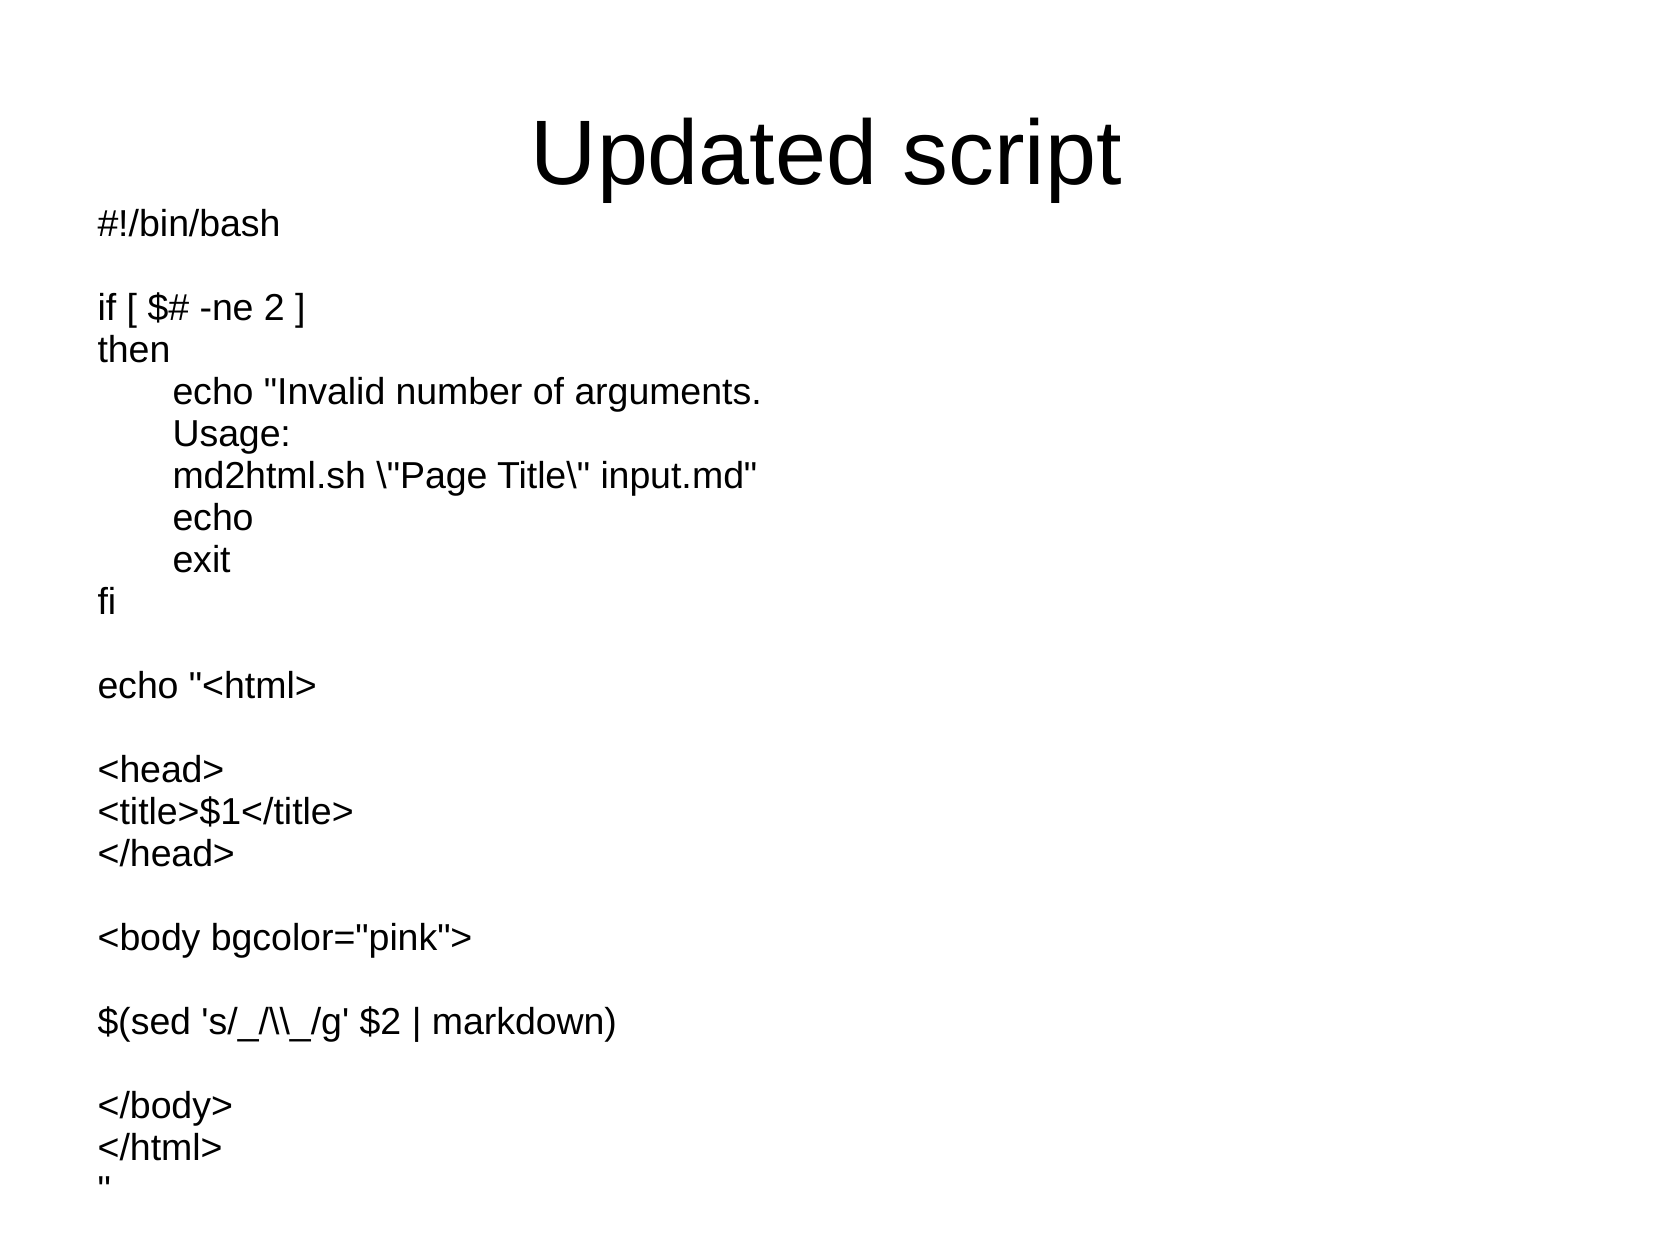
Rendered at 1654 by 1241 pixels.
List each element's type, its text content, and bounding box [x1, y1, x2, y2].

text_box #!/bin/bash if [ $# -ne 2 ] then echo "Invalid number of arguments. Usage: md2html.sh \"Page Title\" input.md" echo exit fi echo "<html> <head> <title>$1</title> </head> <body bgcolor="pink"> $(sed 's/_/\\_/g' $2 | markdown) </body> </html> " [82, 195, 1591, 1241]
title Updated script [82, 49, 1571, 195]
